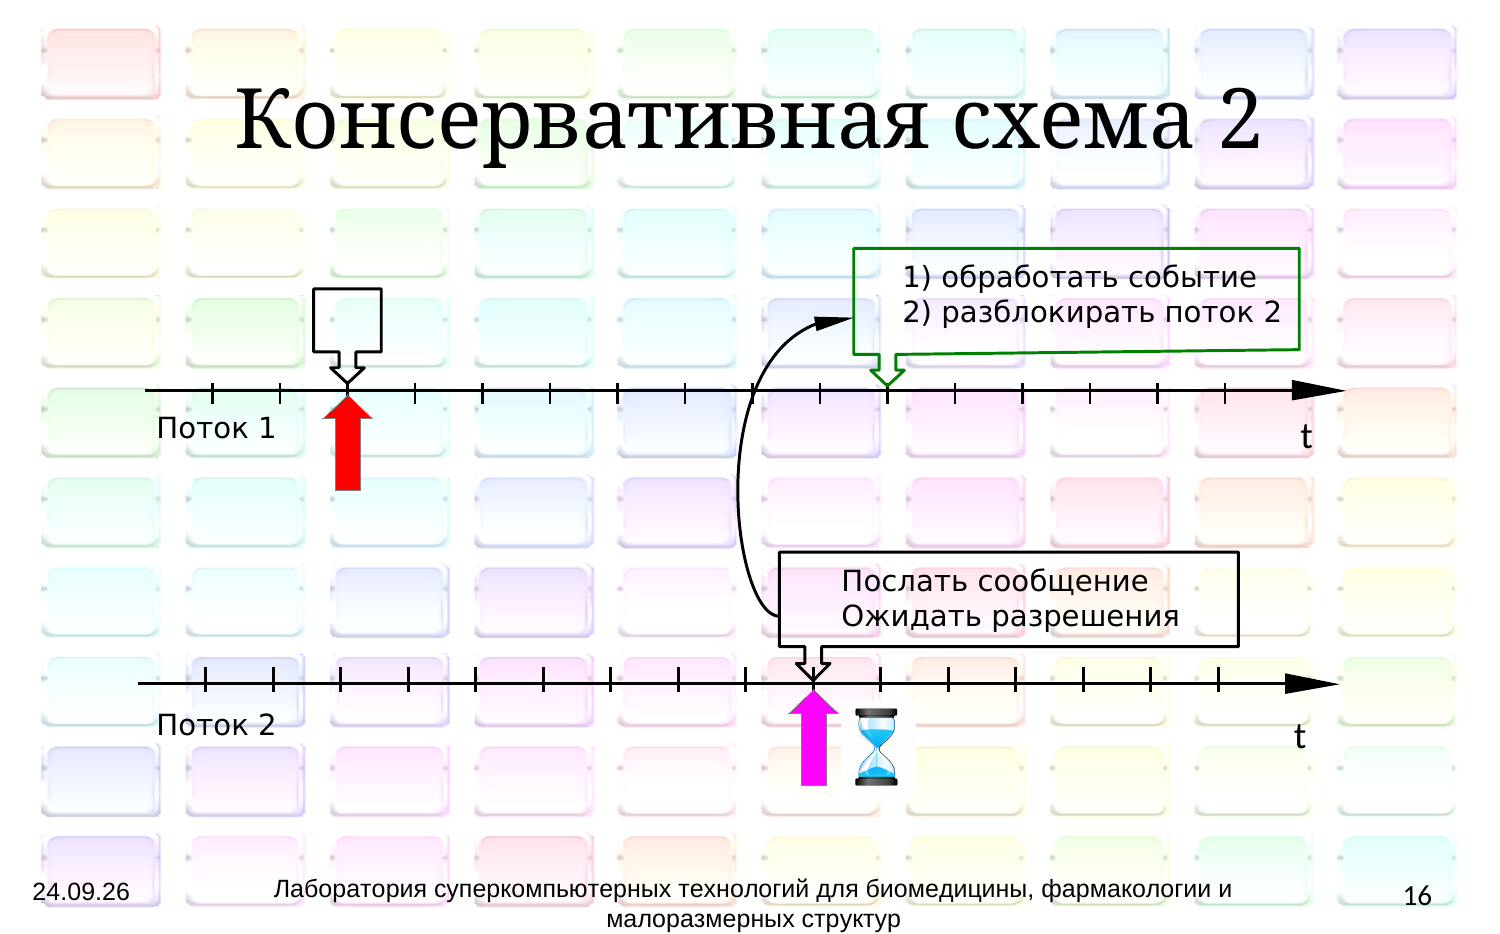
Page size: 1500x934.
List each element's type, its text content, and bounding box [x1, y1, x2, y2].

title Консервативная схема 2 [75, 37, 1426, 193]
text_box t [1285, 403, 1333, 473]
text_box t [1278, 703, 1327, 772]
text_box Послать сообщение Ожидать разрешения [826, 554, 1197, 647]
text_box [788, 689, 839, 786]
text_box Лаборатория суперкомпьютерных технологий для биомедицины, фармакологии и малоразмерных структур [171, 864, 1338, 915]
text_box 14.04.14 [17, 868, 184, 918]
text_box 1) обработать событие 2) разблокирать поток 2 [887, 251, 1298, 343]
picture [0, 0, 1500, 934]
text_box Поток 2 [141, 698, 294, 754]
text_box [322, 394, 373, 491]
text_box Поток 1 [141, 401, 294, 457]
text_box <номер> [1387, 868, 1473, 918]
